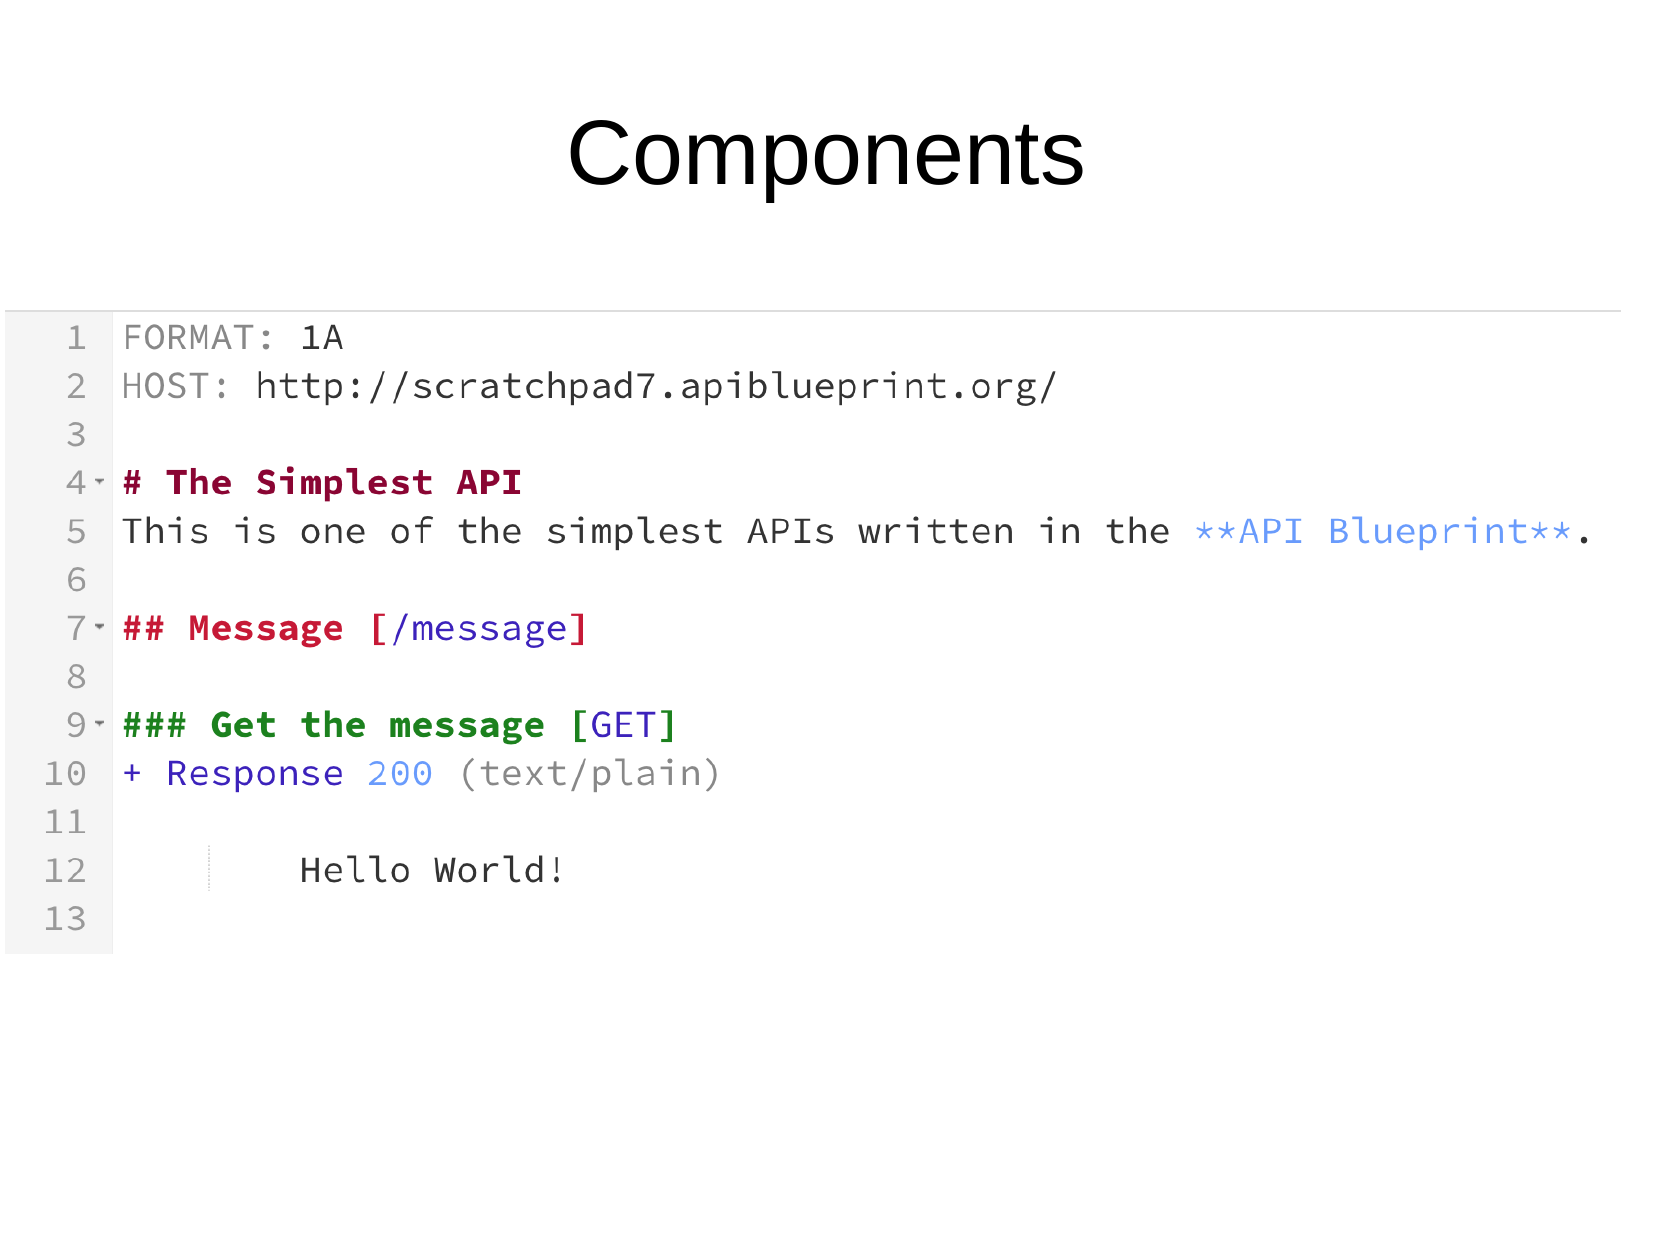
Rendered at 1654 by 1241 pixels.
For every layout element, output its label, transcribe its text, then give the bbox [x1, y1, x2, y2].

title Components [82, 49, 1571, 257]
picture [5, 304, 1621, 954]
